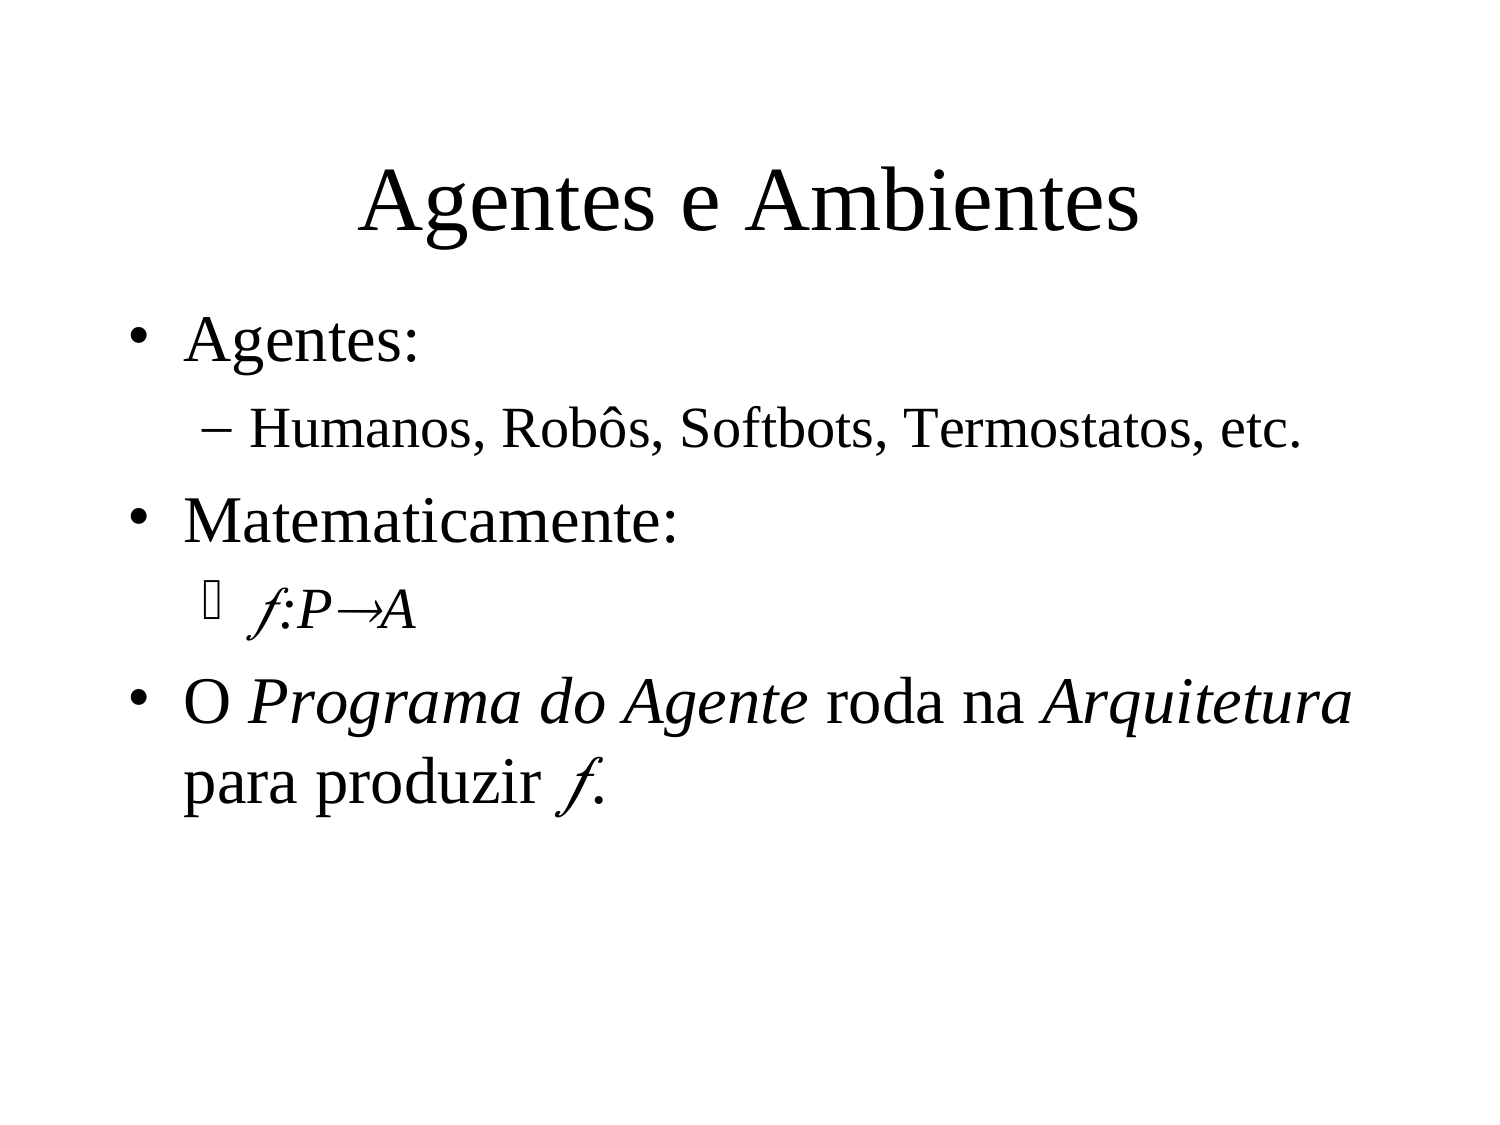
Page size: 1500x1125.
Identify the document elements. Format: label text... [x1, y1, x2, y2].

title Agentes e Ambientes [112, 99, 1388, 287]
list Agentes: Humanos, Robôs, Softbots, Termostatos, etc. Matematicamente: :PA O Programa do Agente roda na Arquitetura para produzir . [112, 287, 1388, 938]
